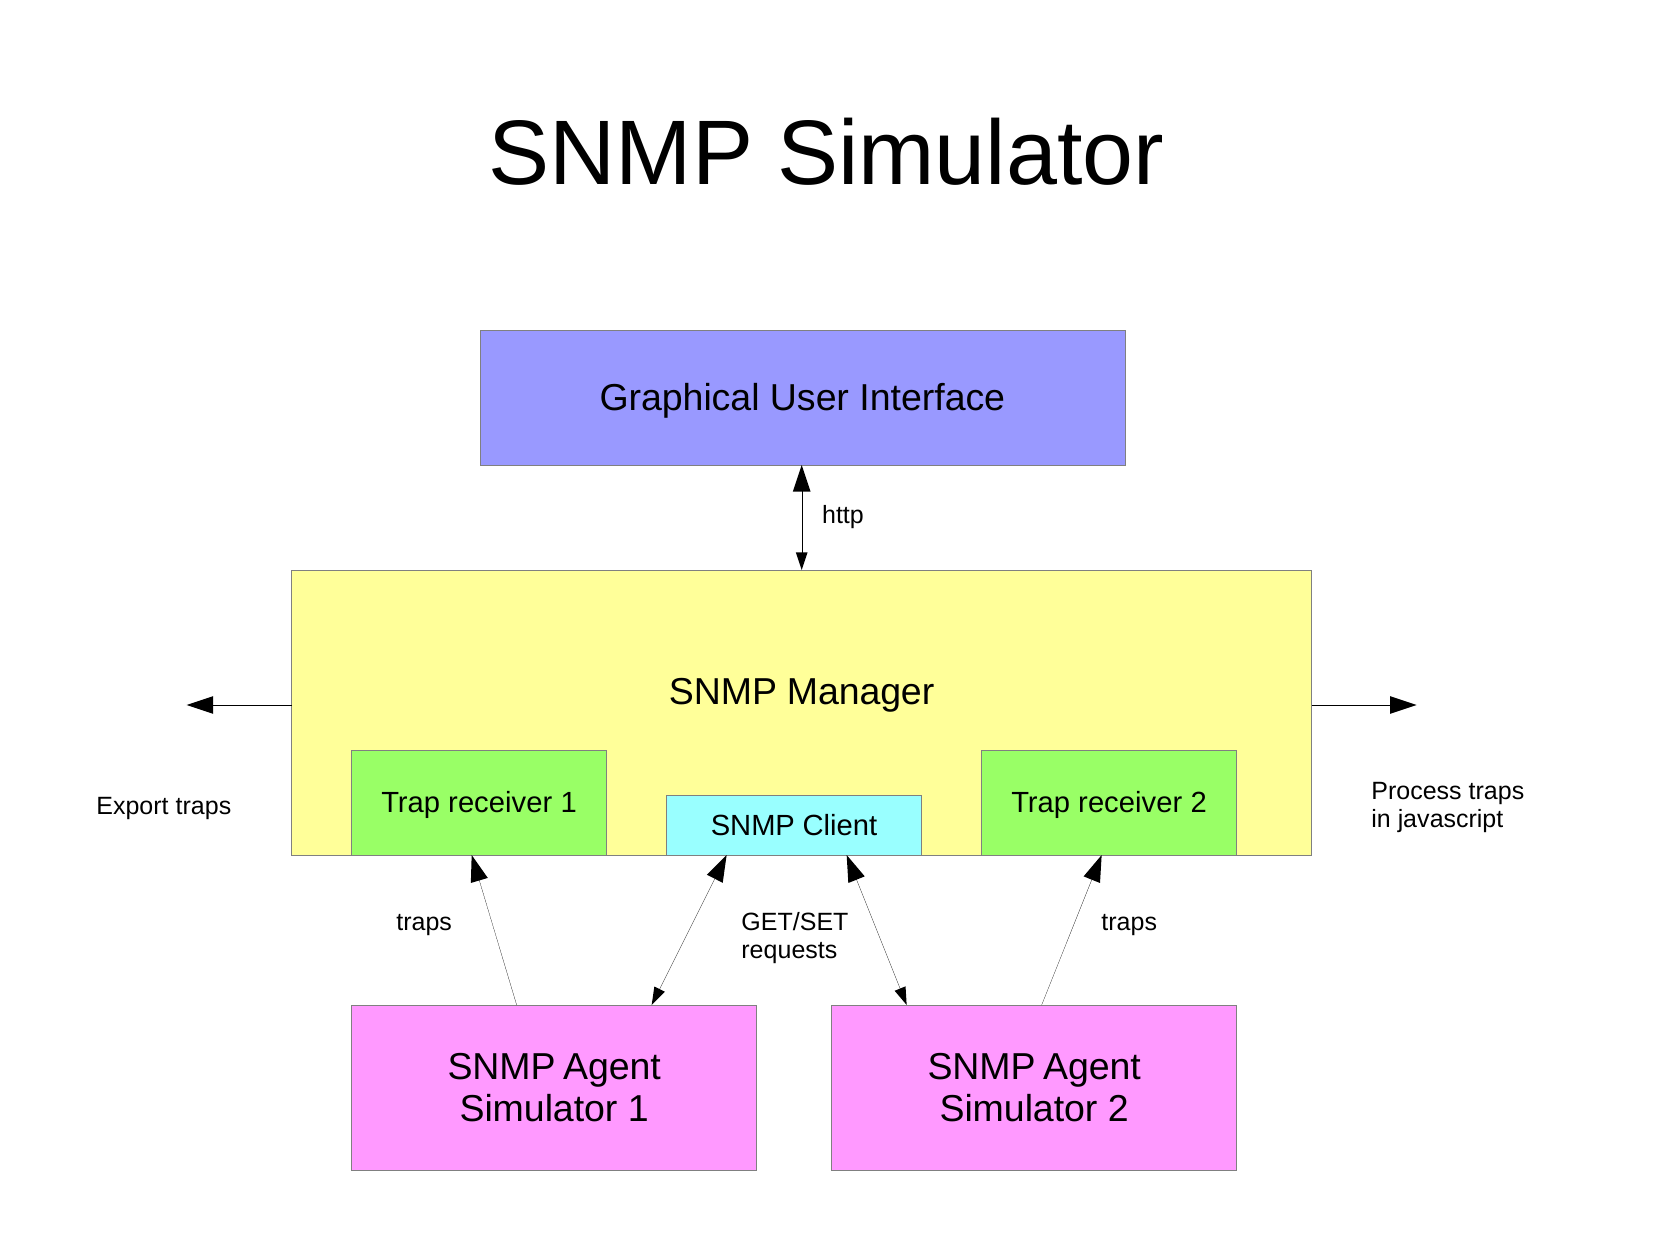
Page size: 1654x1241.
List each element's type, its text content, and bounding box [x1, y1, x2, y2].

text_box SNMP Manager [291, 570, 1312, 856]
text_box Trap receiver 2 [981, 750, 1237, 856]
text_box Graphical User Interface [480, 330, 1126, 466]
text_box http [807, 493, 943, 541]
text_box Trap receiver 1 [351, 750, 607, 856]
text_box Export traps [81, 784, 277, 856]
text_box traps [1086, 900, 1222, 957]
text_box Process traps in javascript [1356, 769, 1552, 841]
text_box GET/SET requests [726, 900, 877, 972]
text_box SNMP Client [666, 795, 922, 856]
text_box SNMP Agent Simulator 1 [351, 1005, 757, 1171]
text_box traps [381, 900, 487, 957]
title SNMP Simulator [82, 49, 1571, 257]
text_box SNMP Agent Simulator 2 [831, 1005, 1237, 1171]
